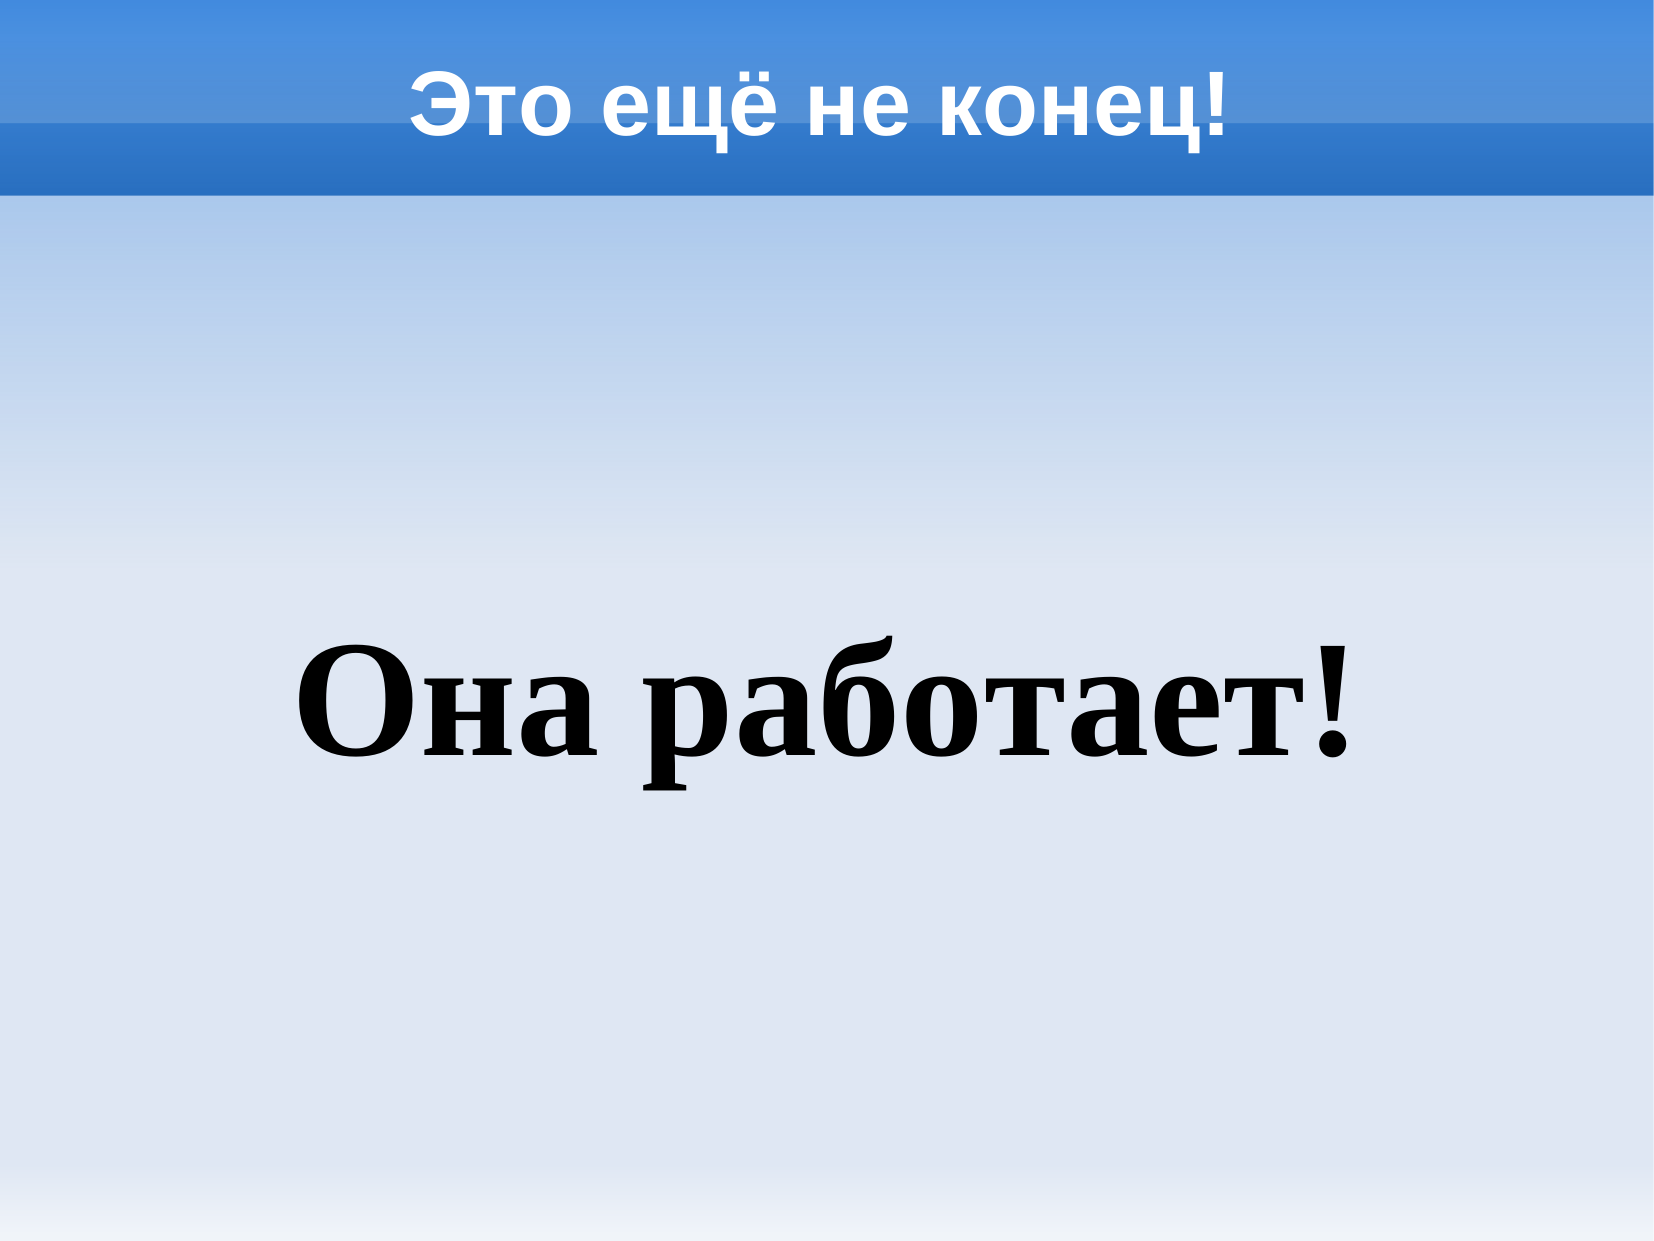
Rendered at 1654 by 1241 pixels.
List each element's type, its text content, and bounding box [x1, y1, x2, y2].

subtitle Она работает! [82, 290, 1571, 1109]
title Это ещё не конец! [76, 0, 1565, 208]
picture [0, 0, 1654, 1241]
